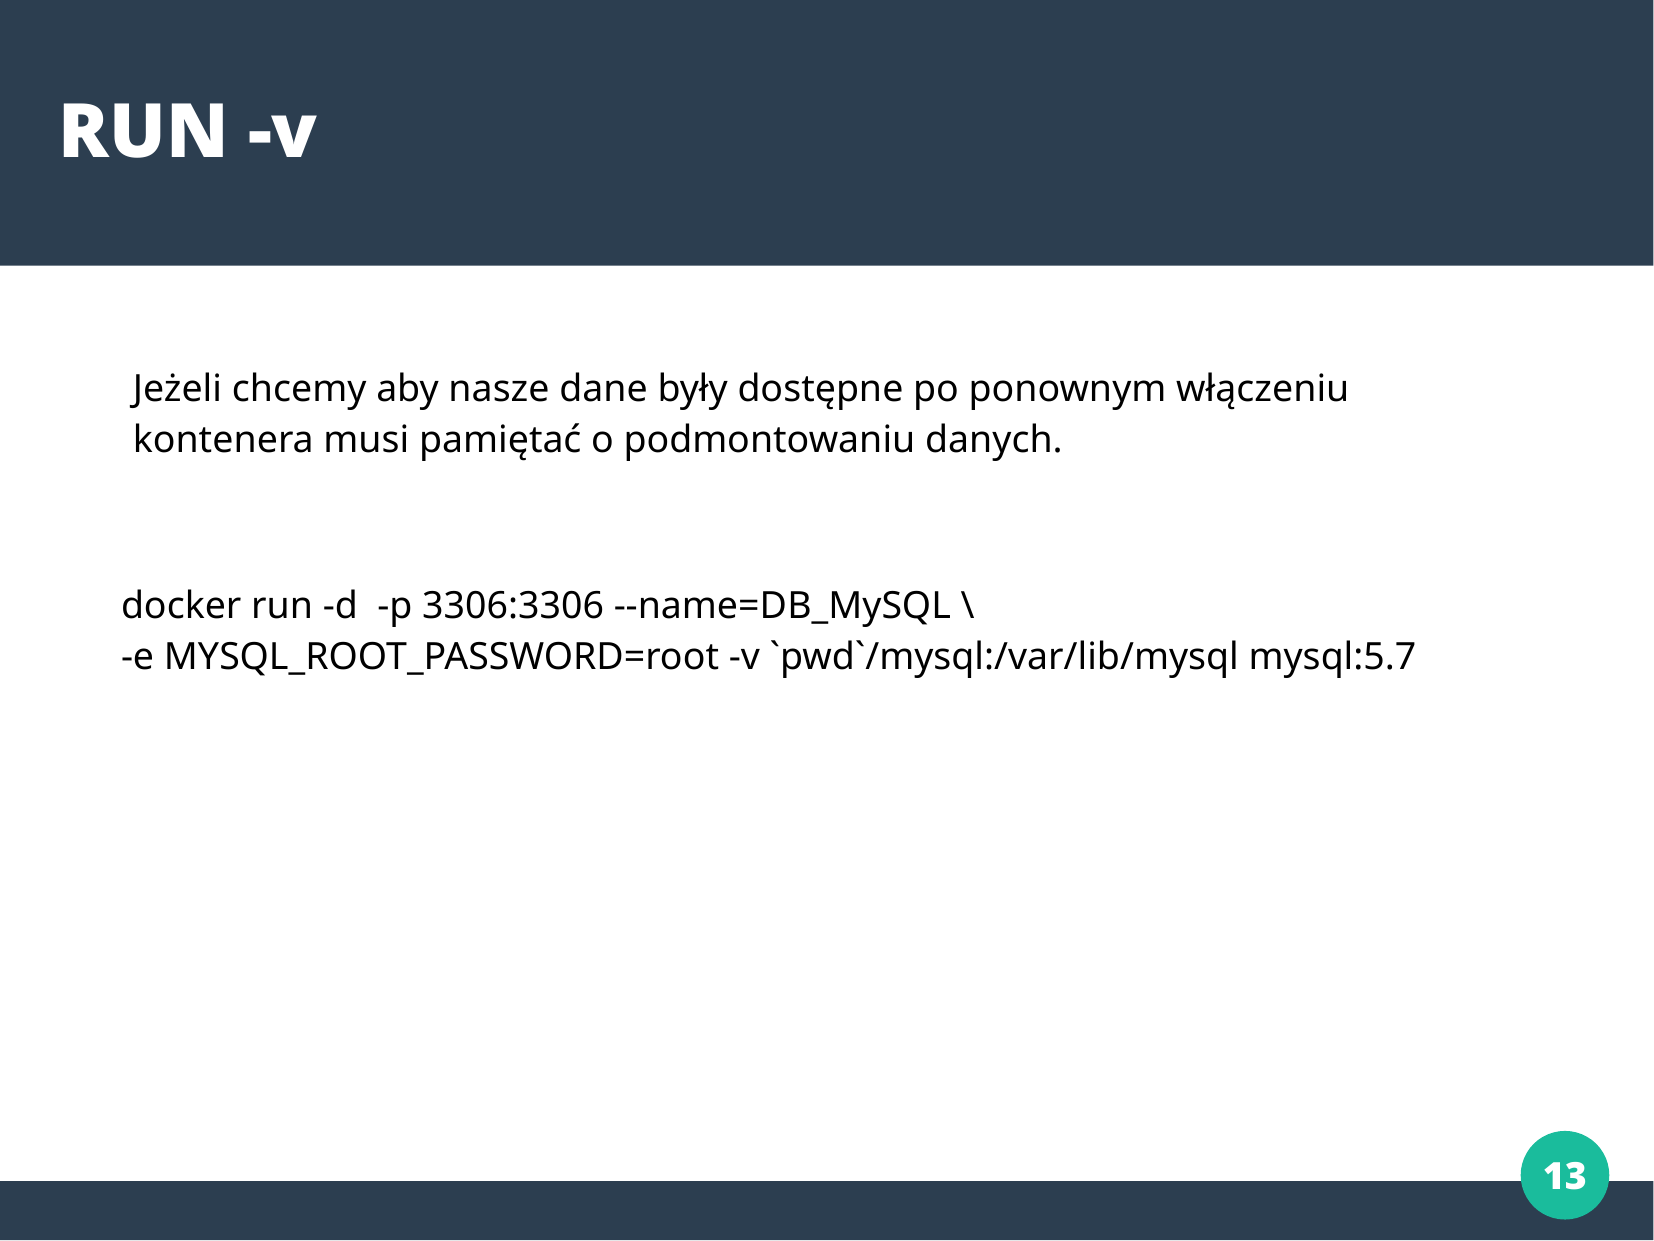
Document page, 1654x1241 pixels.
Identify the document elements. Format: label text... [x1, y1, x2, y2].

text_box docker run -d -p 3306:3306 --name=DB_MySQL \ -e MYSQL_ROOT_PASSWORD=root -v `pwd`/mysql:/var/lib/mysql mysql:5.7 [106, 571, 1608, 674]
title RUN -v [59, 49, 1595, 207]
text_box Jeżeli chcemy aby nasze dane były dostępne po ponownym włączeniu kontenera musi pamiętać o podmontowaniu danych. [118, 354, 1536, 457]
